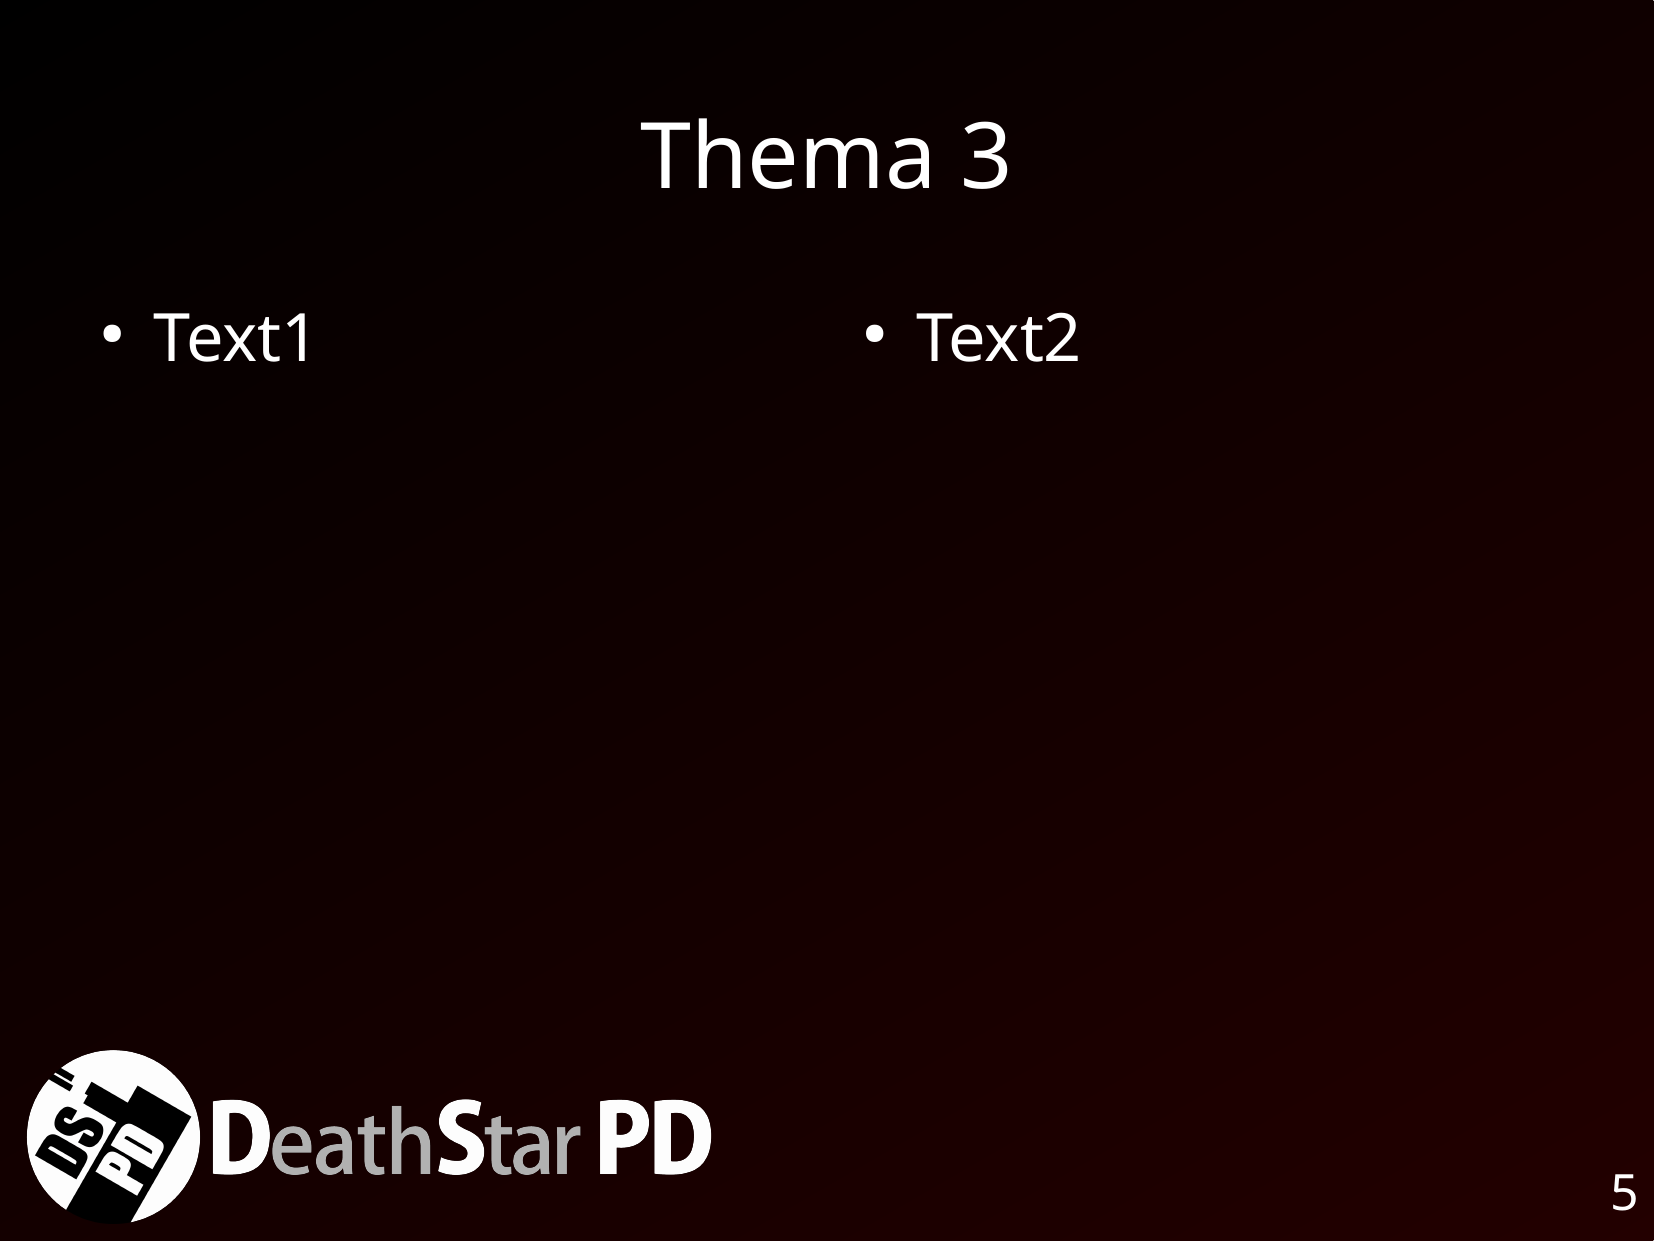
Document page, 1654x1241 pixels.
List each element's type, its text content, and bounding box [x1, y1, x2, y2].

list Text1 [82, 290, 809, 1010]
title Thema 3 [82, 49, 1571, 257]
picture [14, 1048, 724, 1226]
list Text2 [845, 290, 1572, 1010]
text_box <Nummer> [1500, 1117, 1654, 1241]
